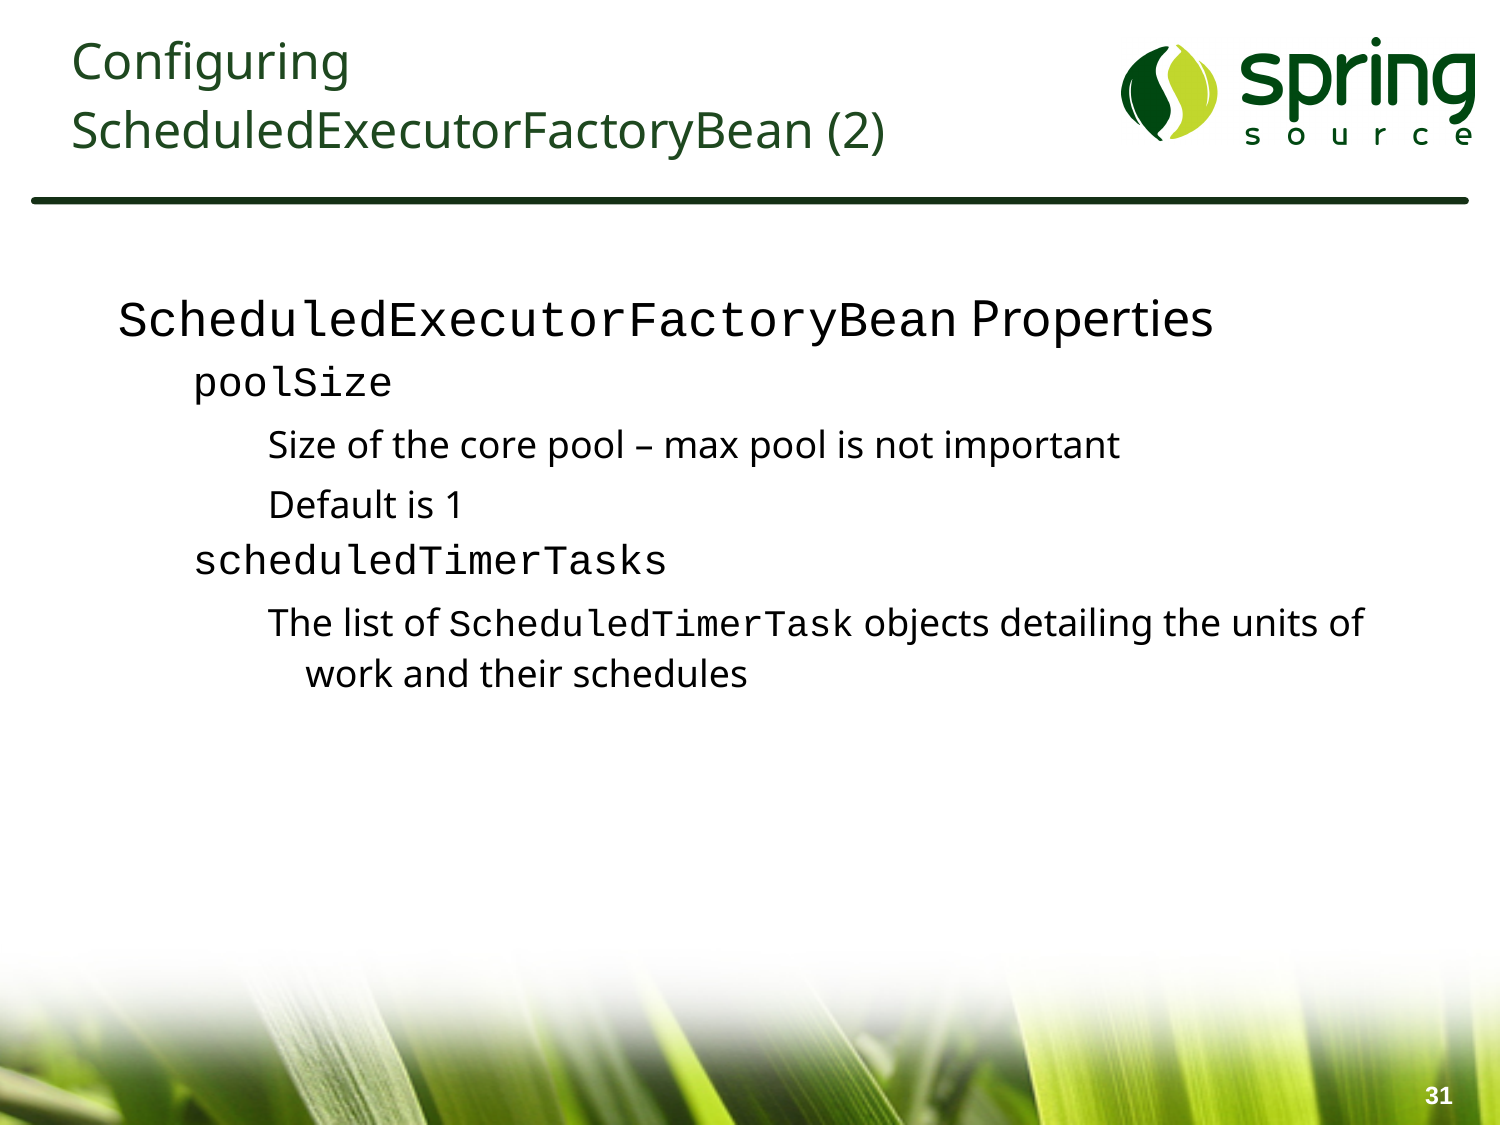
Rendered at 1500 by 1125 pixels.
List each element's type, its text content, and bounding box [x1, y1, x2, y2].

list ScheduledExecutorFactoryBean Properties poolSize Size of the core pool – max pool is not important Default is 1 scheduledTimerTasks The list of ScheduledTimerTask objects detailing the units of work and their schedules [103, 275, 1394, 938]
picture [0, 944, 1500, 1125]
picture [1121, 37, 1475, 145]
title Configuring ScheduledExecutorFactoryBean (2) [56, 13, 1089, 176]
